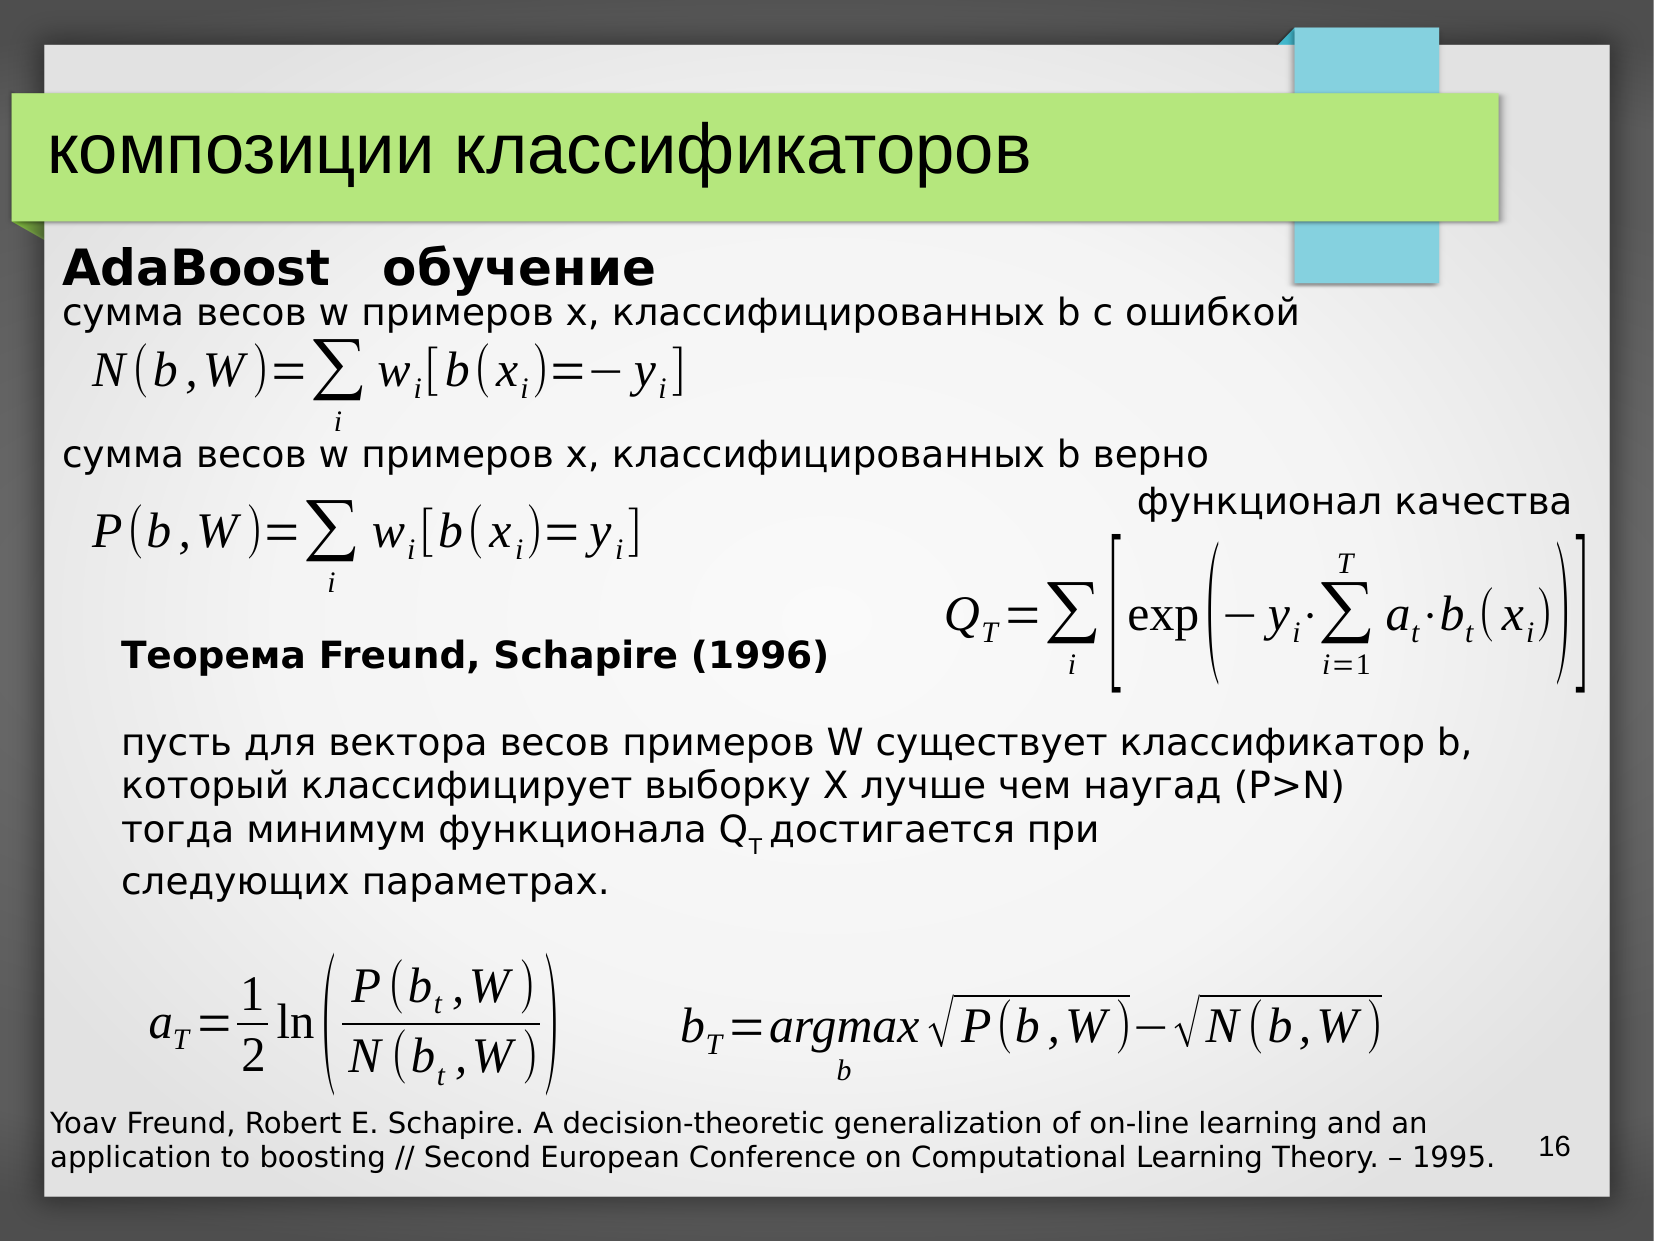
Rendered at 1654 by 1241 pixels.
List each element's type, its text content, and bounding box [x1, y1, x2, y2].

text_box сумма весов w примеров x, классифицированных b верно [47, 425, 1512, 485]
text_box AdaBoost обучение [47, 231, 768, 283]
text_box функционал качества [1122, 472, 1654, 544]
text_box Yoav Freund, Robert E. Schapire. A decision-theoretic generalization of on-line learning and an application to boosting // Second European Conference on Computational Learning Theory. – 1995. [35, 1098, 1536, 1182]
title композиции классификаторов [47, 109, 1501, 189]
chart [938, 531, 1595, 696]
chart [82, 496, 654, 599]
picture [0, 0, 1654, 1241]
text_box Tеорема Freund, Schapire (1996) пусть для вектора весов примеров W существует классификатор b, который классифицирует выборку X лучше чем наугад (P>N) тогда минимум функционала QT достигается при следующих параметрах. [106, 625, 1595, 955]
chart [82, 343, 692, 425]
chart [673, 992, 1390, 1087]
chart [140, 949, 567, 1098]
text_box сумма весов w примеров x, классифицированных b с ошибкой [47, 283, 1512, 343]
